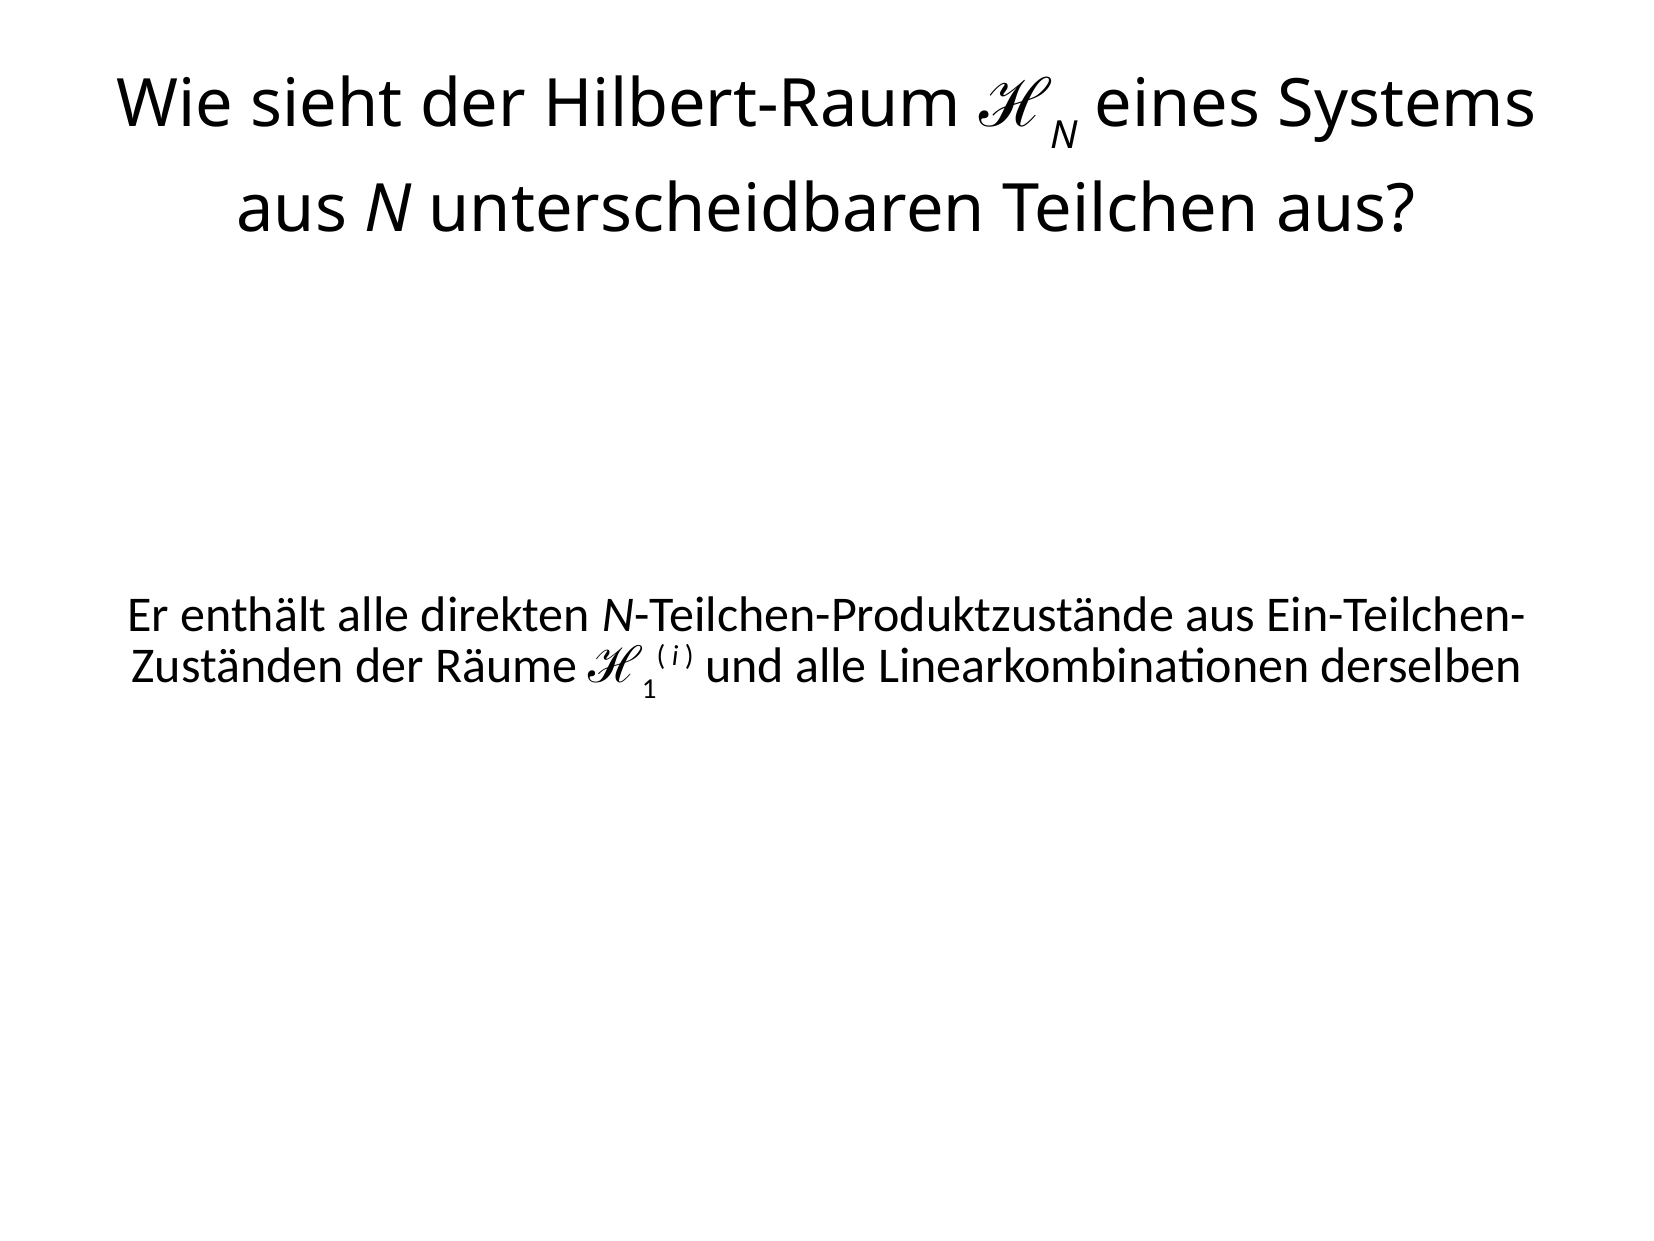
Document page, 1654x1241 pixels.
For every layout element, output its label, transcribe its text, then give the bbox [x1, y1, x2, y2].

subtitle Er enthält alle direkten N-Teilchen-Produktzustände aus Ein-Teilchen-Zuständen der Räume ℋ1( i ) und alle Linearkombinationen derselben [82, 290, 1571, 1010]
title Wie sieht der Hilbert-Raum ℋN eines Systems aus N unterscheidbaren Teilchen aus? [82, 49, 1571, 257]
